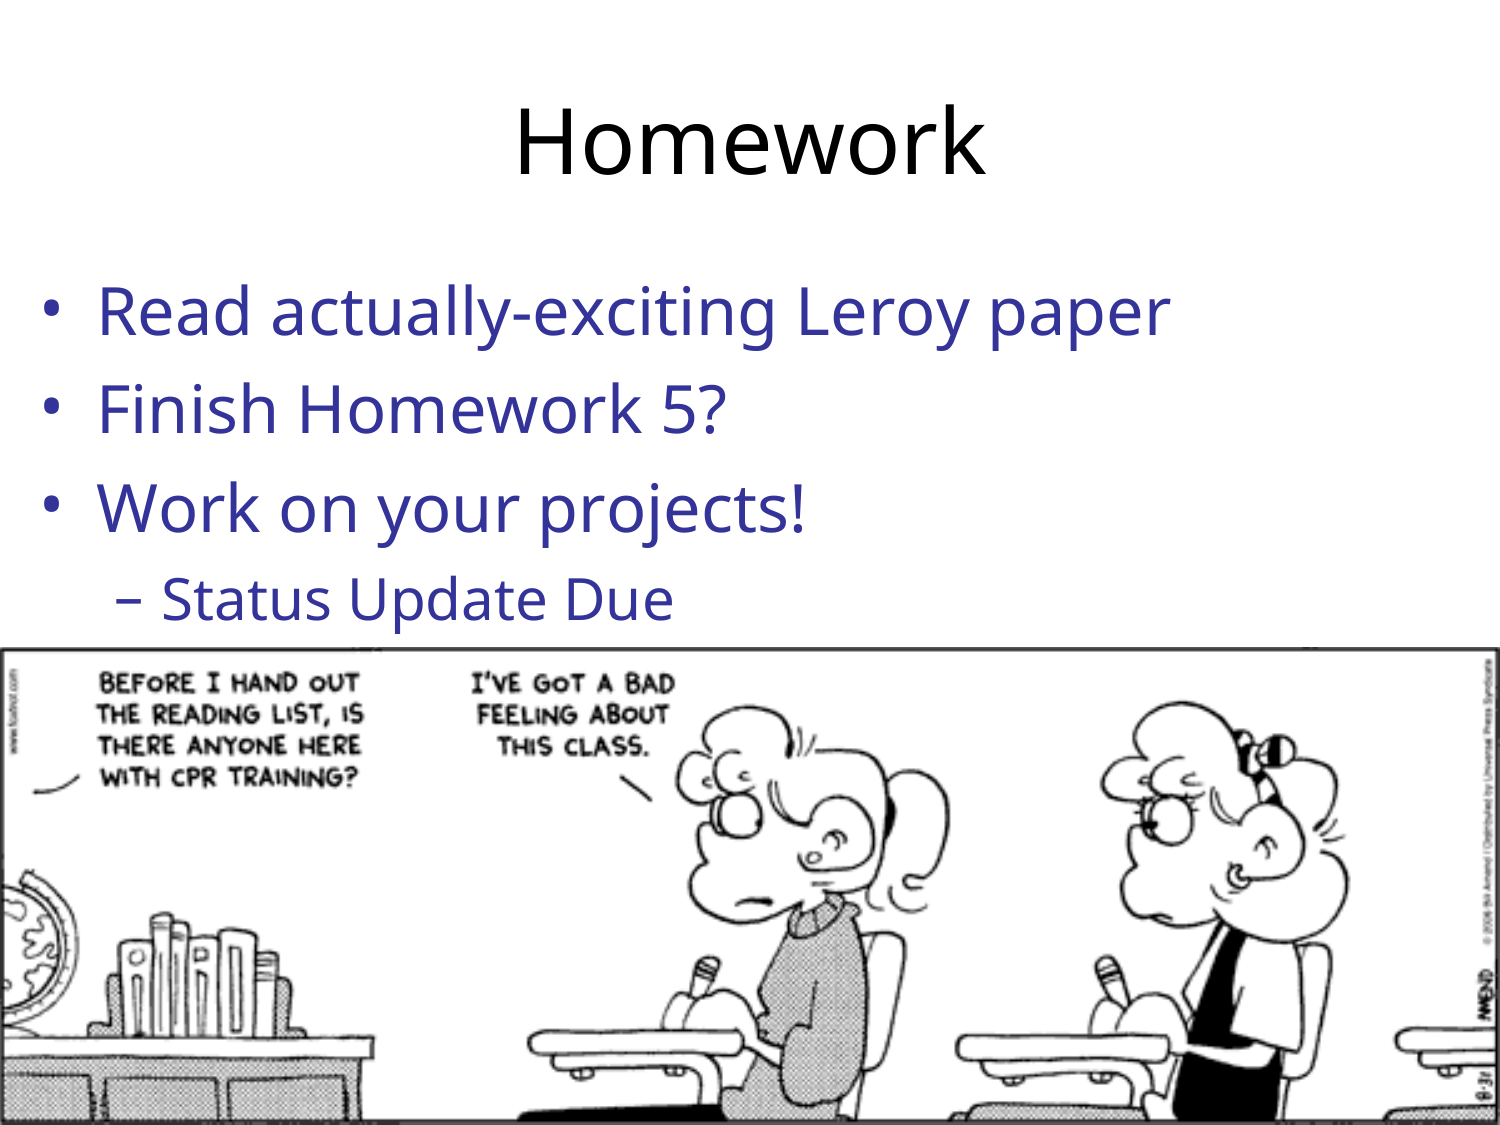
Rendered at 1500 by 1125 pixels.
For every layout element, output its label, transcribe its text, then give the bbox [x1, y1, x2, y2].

picture [0, 647, 1500, 1125]
list Read actually-exciting Leroy paper Finish Homework 5? Work on your projects! Status Update Due [24, 262, 1476, 647]
title Homework [24, 45, 1476, 233]
